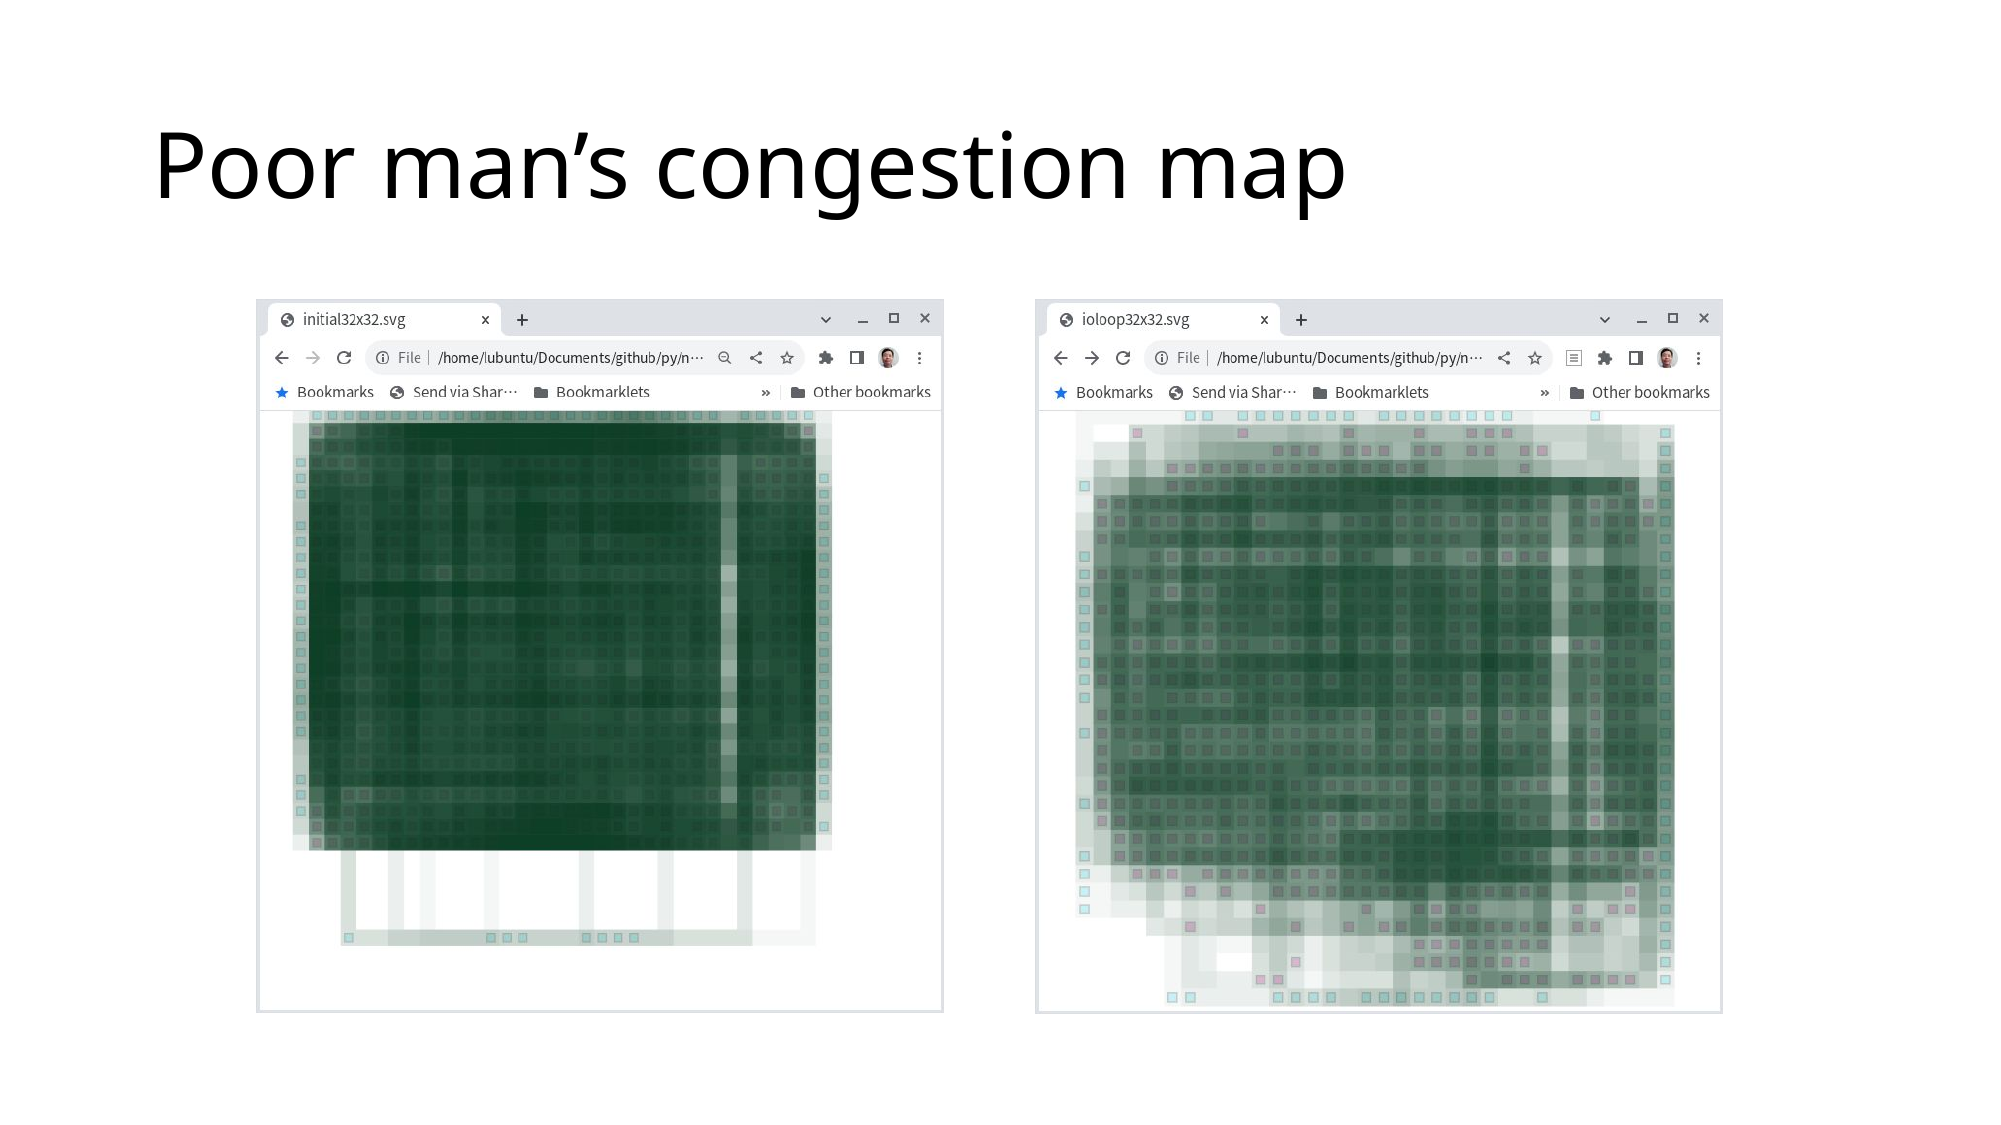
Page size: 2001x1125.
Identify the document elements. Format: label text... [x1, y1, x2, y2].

picture [256, 299, 944, 1013]
picture [1035, 299, 1723, 1014]
title Poor man’s congestion map [137, 59, 1863, 278]
